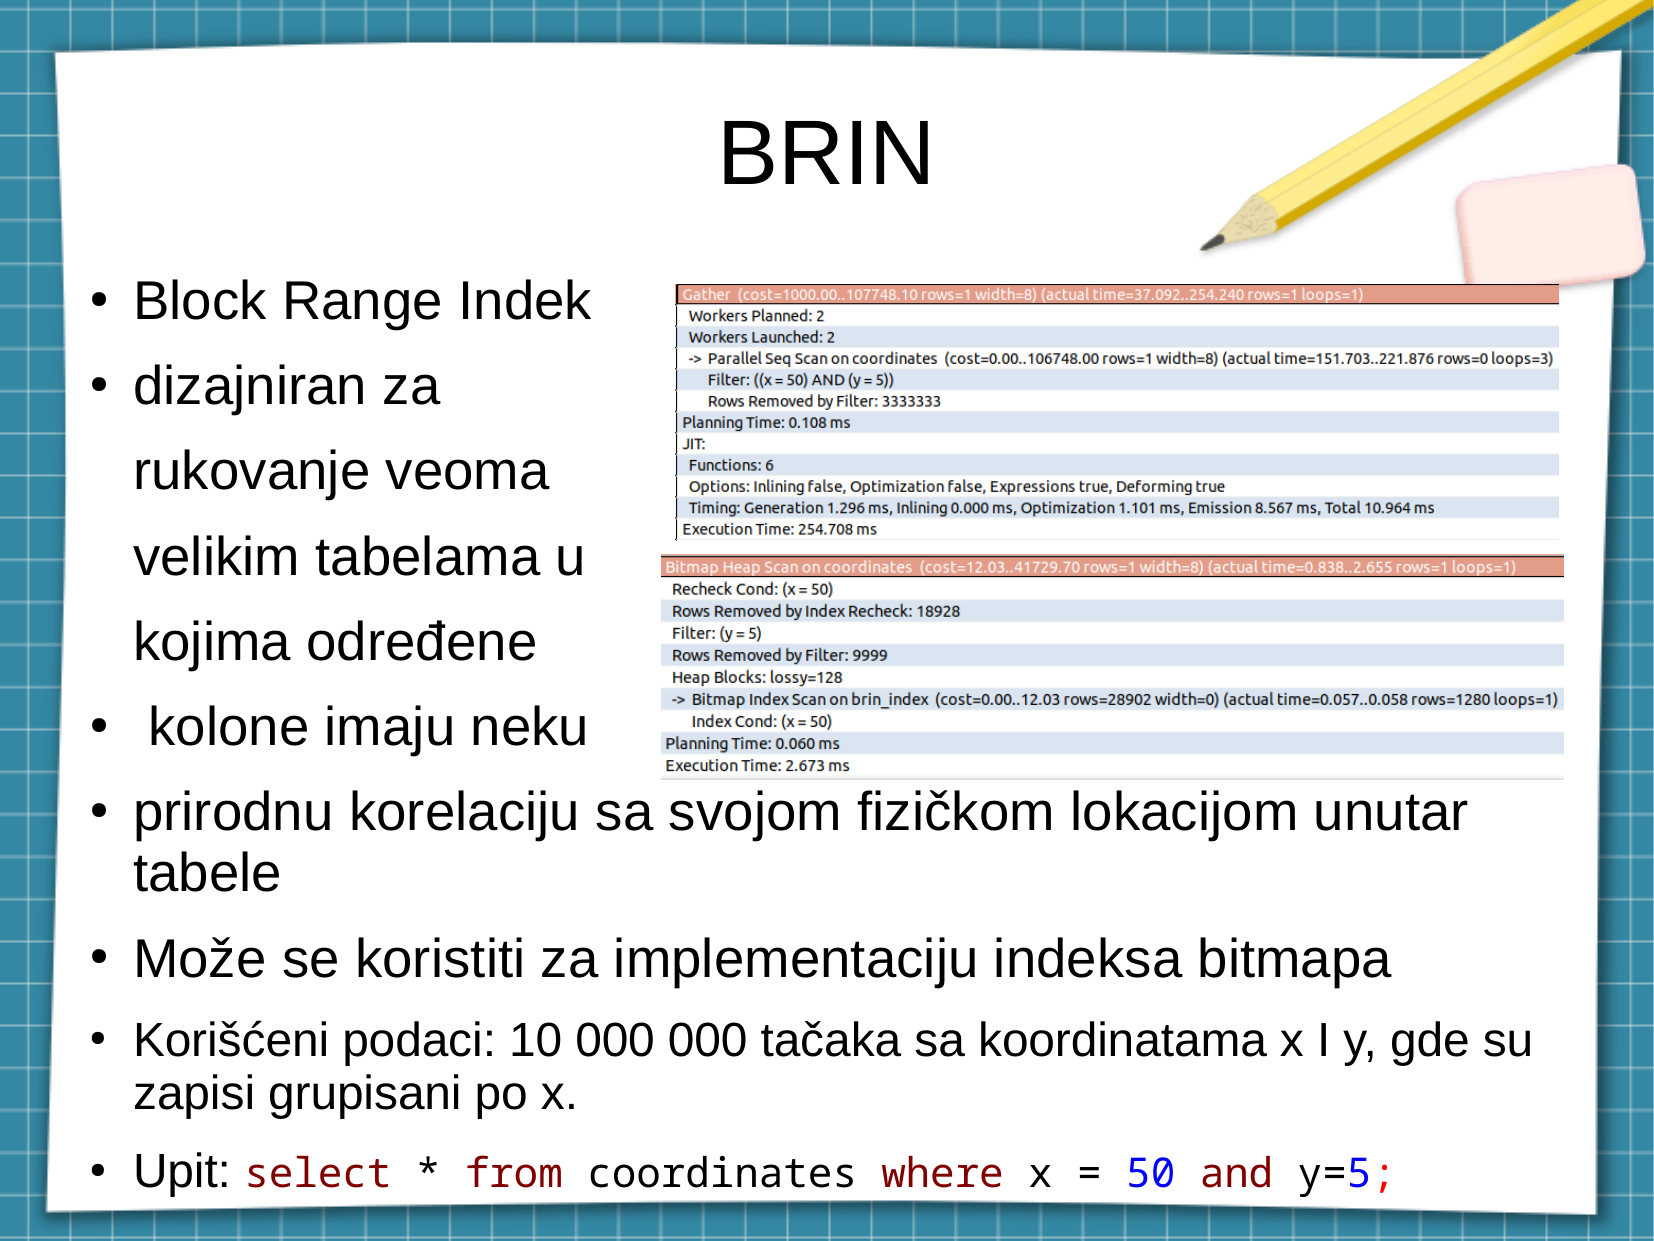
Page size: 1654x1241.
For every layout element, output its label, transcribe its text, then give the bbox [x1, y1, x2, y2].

picture [0, 0, 1654, 1241]
list Block Range Indek dizajniran za rukovanje veoma velikim tabelama u kojima određene kolone imaju neku prirodnu korelaciju sa svojom fizičkom lokacijom unutar tabele Može se koristiti za implementaciju indeksa bitmapa Korišćeni podaci: 10 000 000 tačaka sa koordinatama x I y, gde su zapisi grupisani po x. Upit: select * from coordinates where x = 50 and y=5; [75, 270, 1564, 1201]
title BRIN [82, 49, 1571, 257]
